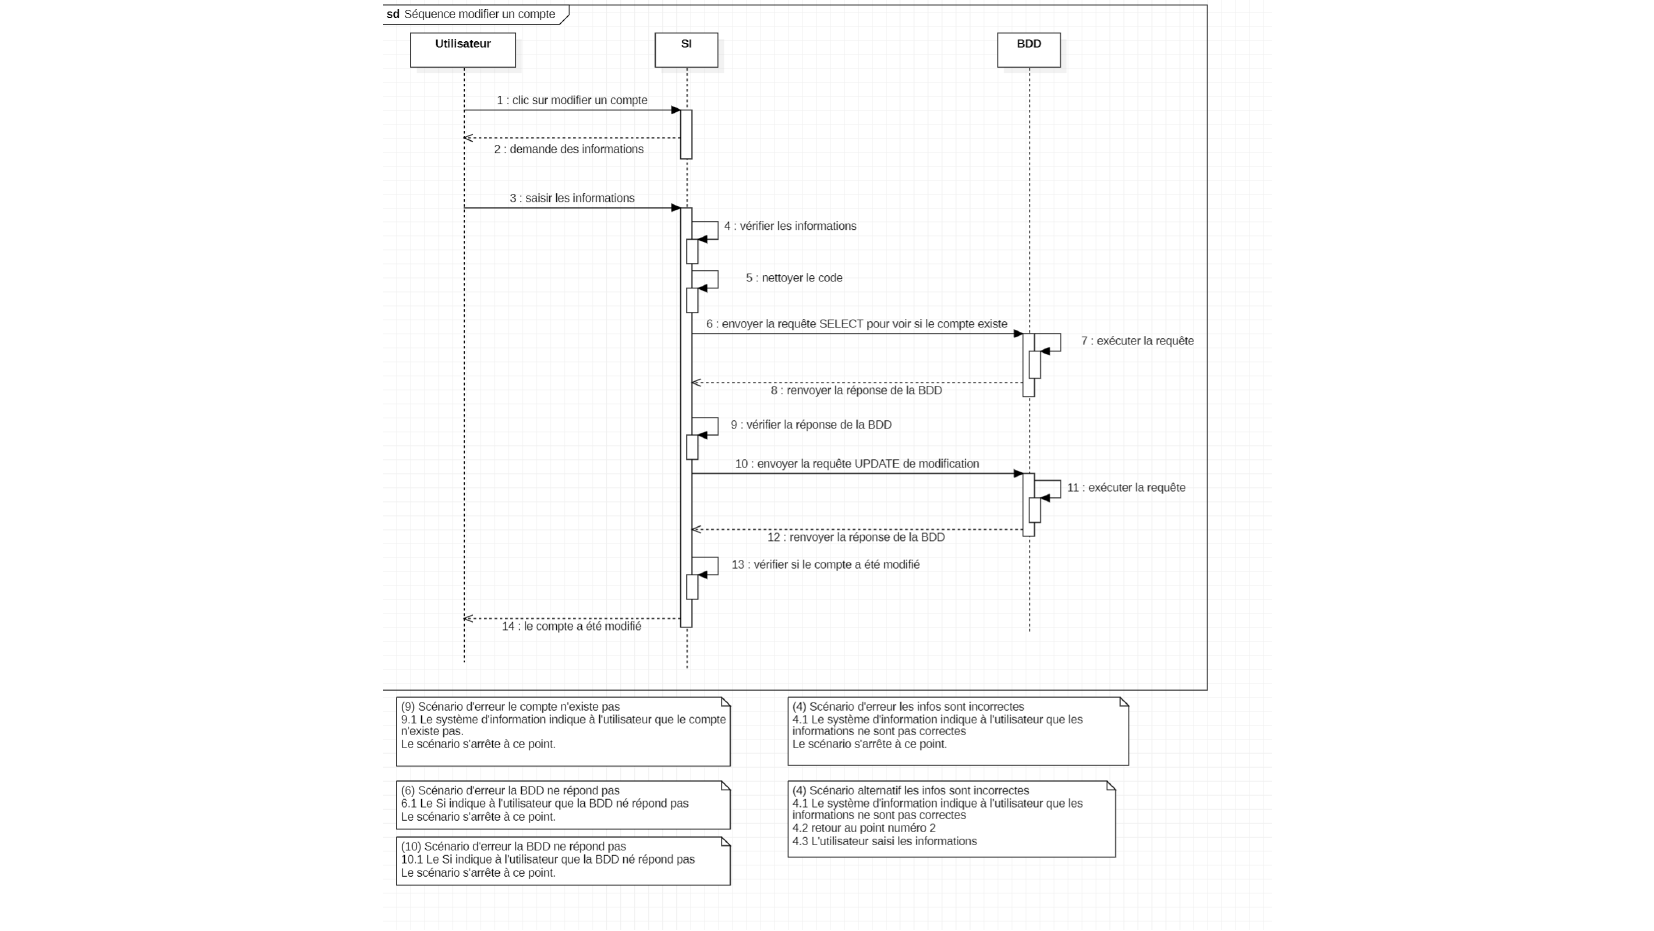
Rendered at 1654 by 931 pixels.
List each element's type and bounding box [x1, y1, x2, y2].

picture [383, 0, 1272, 931]
